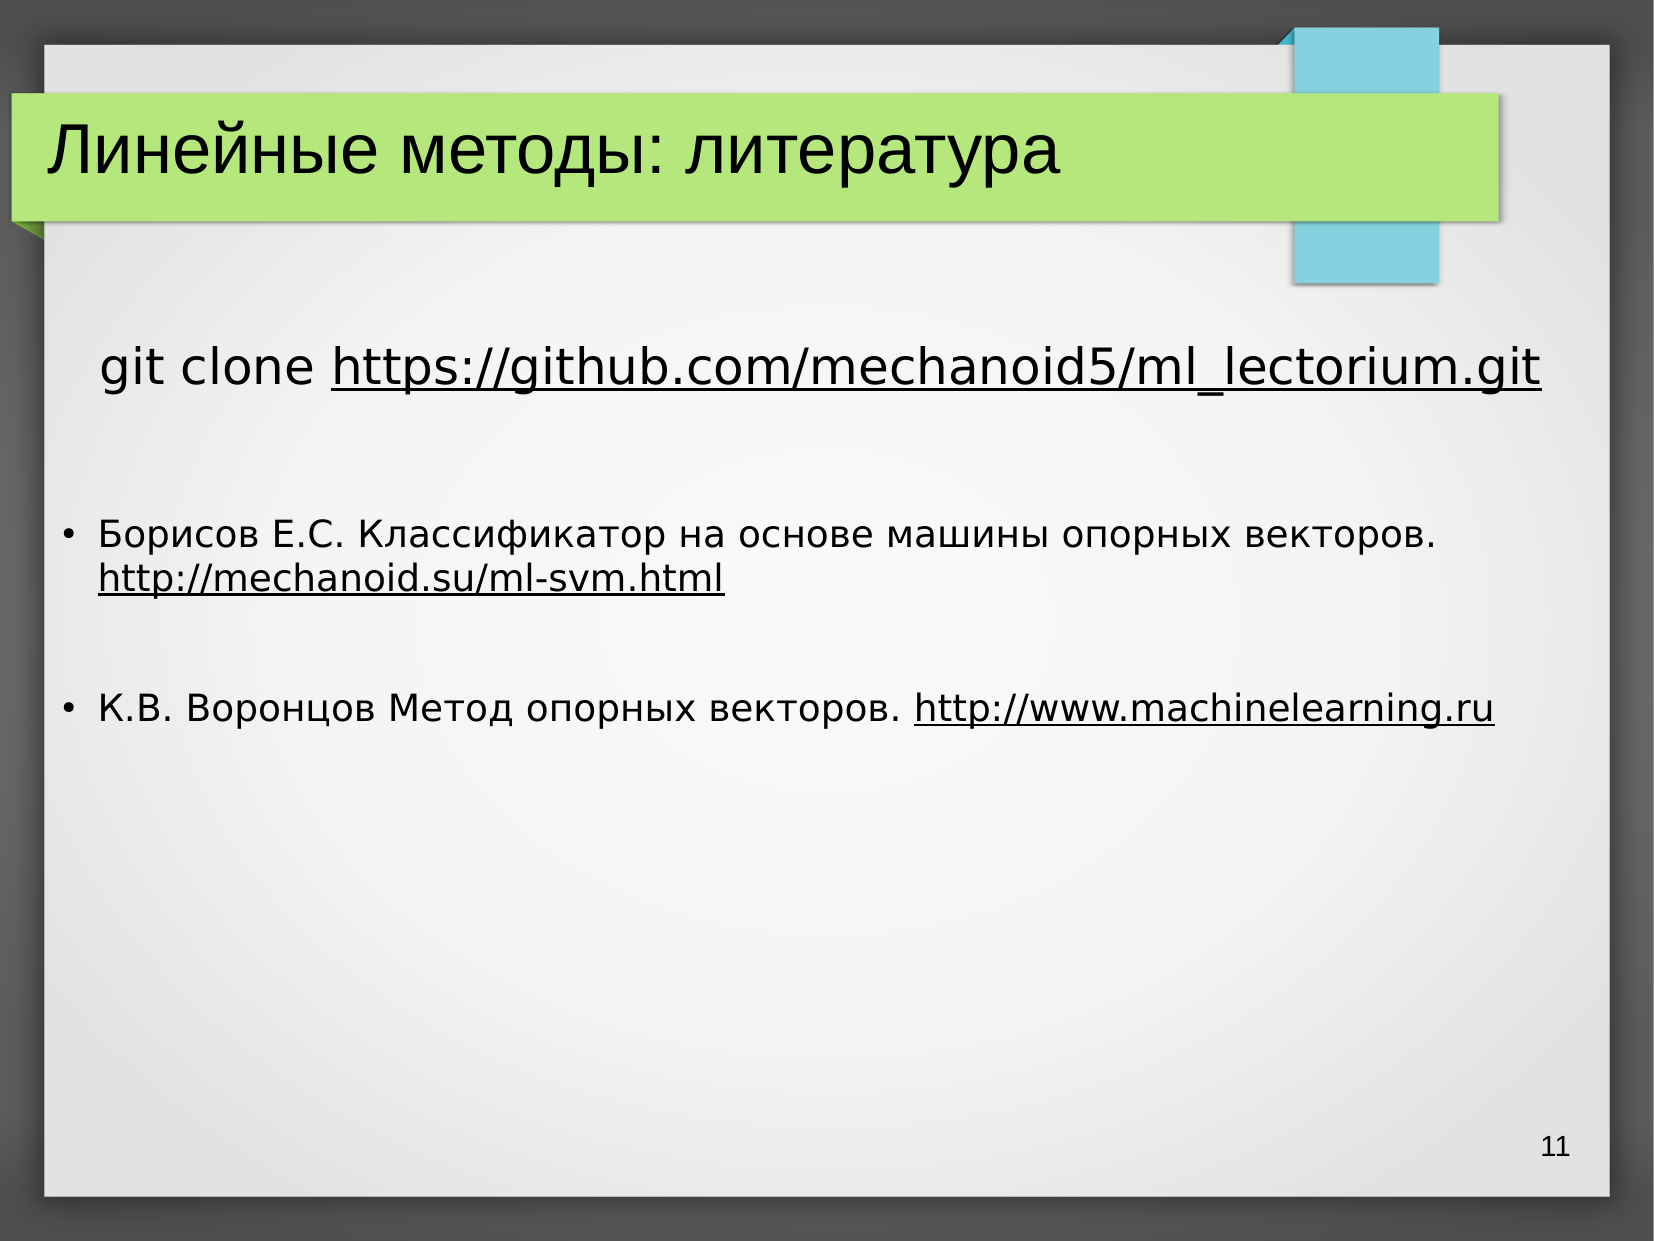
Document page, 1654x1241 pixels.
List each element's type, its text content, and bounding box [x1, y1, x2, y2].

text_box git clone https://github.com/mechanoid5/ml_lectorium.git Борисов Е.С. Классификатор на основе машины опорных векторов. http://mechanoid.su/ml-svm.html К.В. Воронцов Метод опорных векторов. http://www.machinelearning.ru [47, 330, 1595, 839]
title Линейные методы: литература [47, 109, 1501, 190]
picture [0, 0, 1654, 1241]
